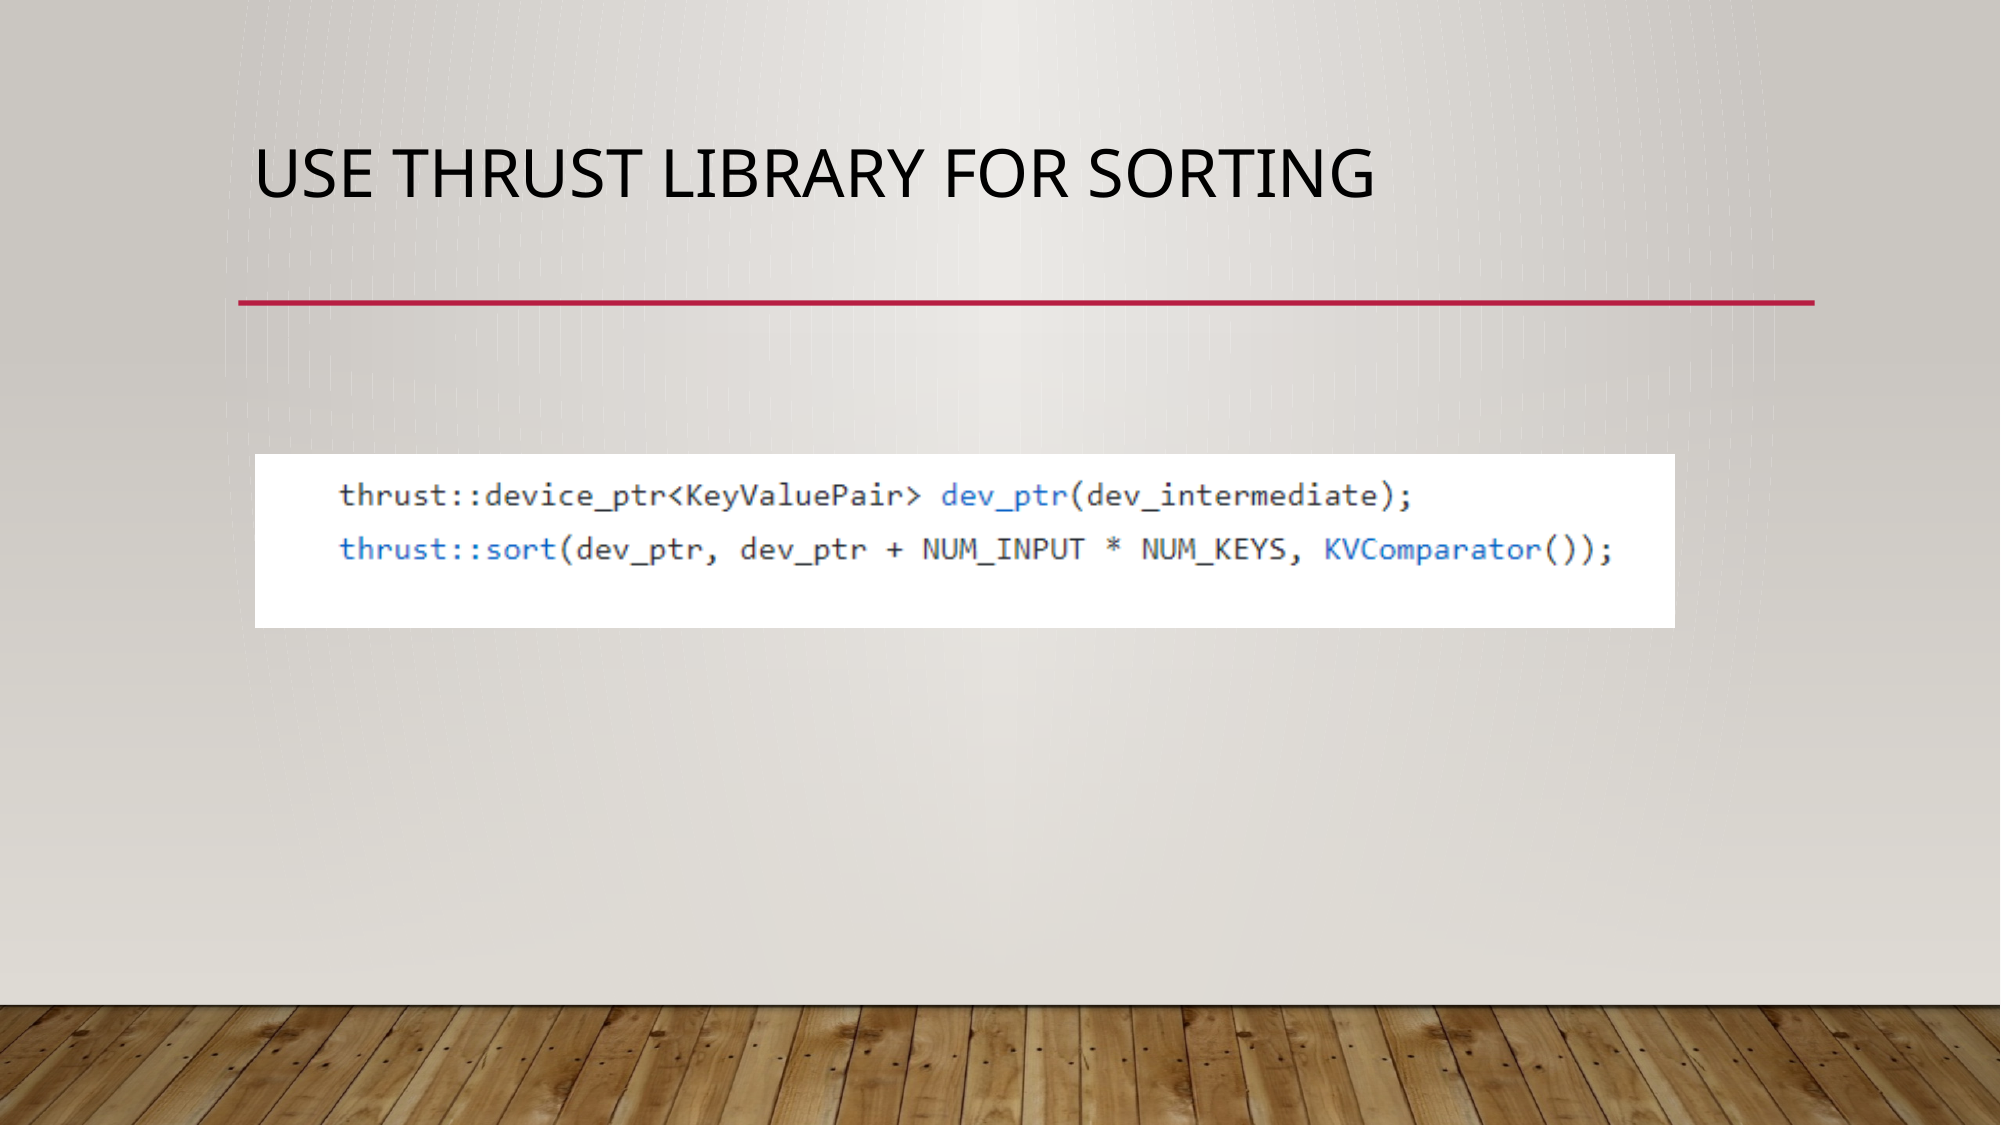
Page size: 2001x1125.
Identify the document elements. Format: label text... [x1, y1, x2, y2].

title Use thrust library for sorting [238, 131, 1814, 305]
picture [0, 1005, 2000, 1125]
picture [255, 454, 1675, 628]
